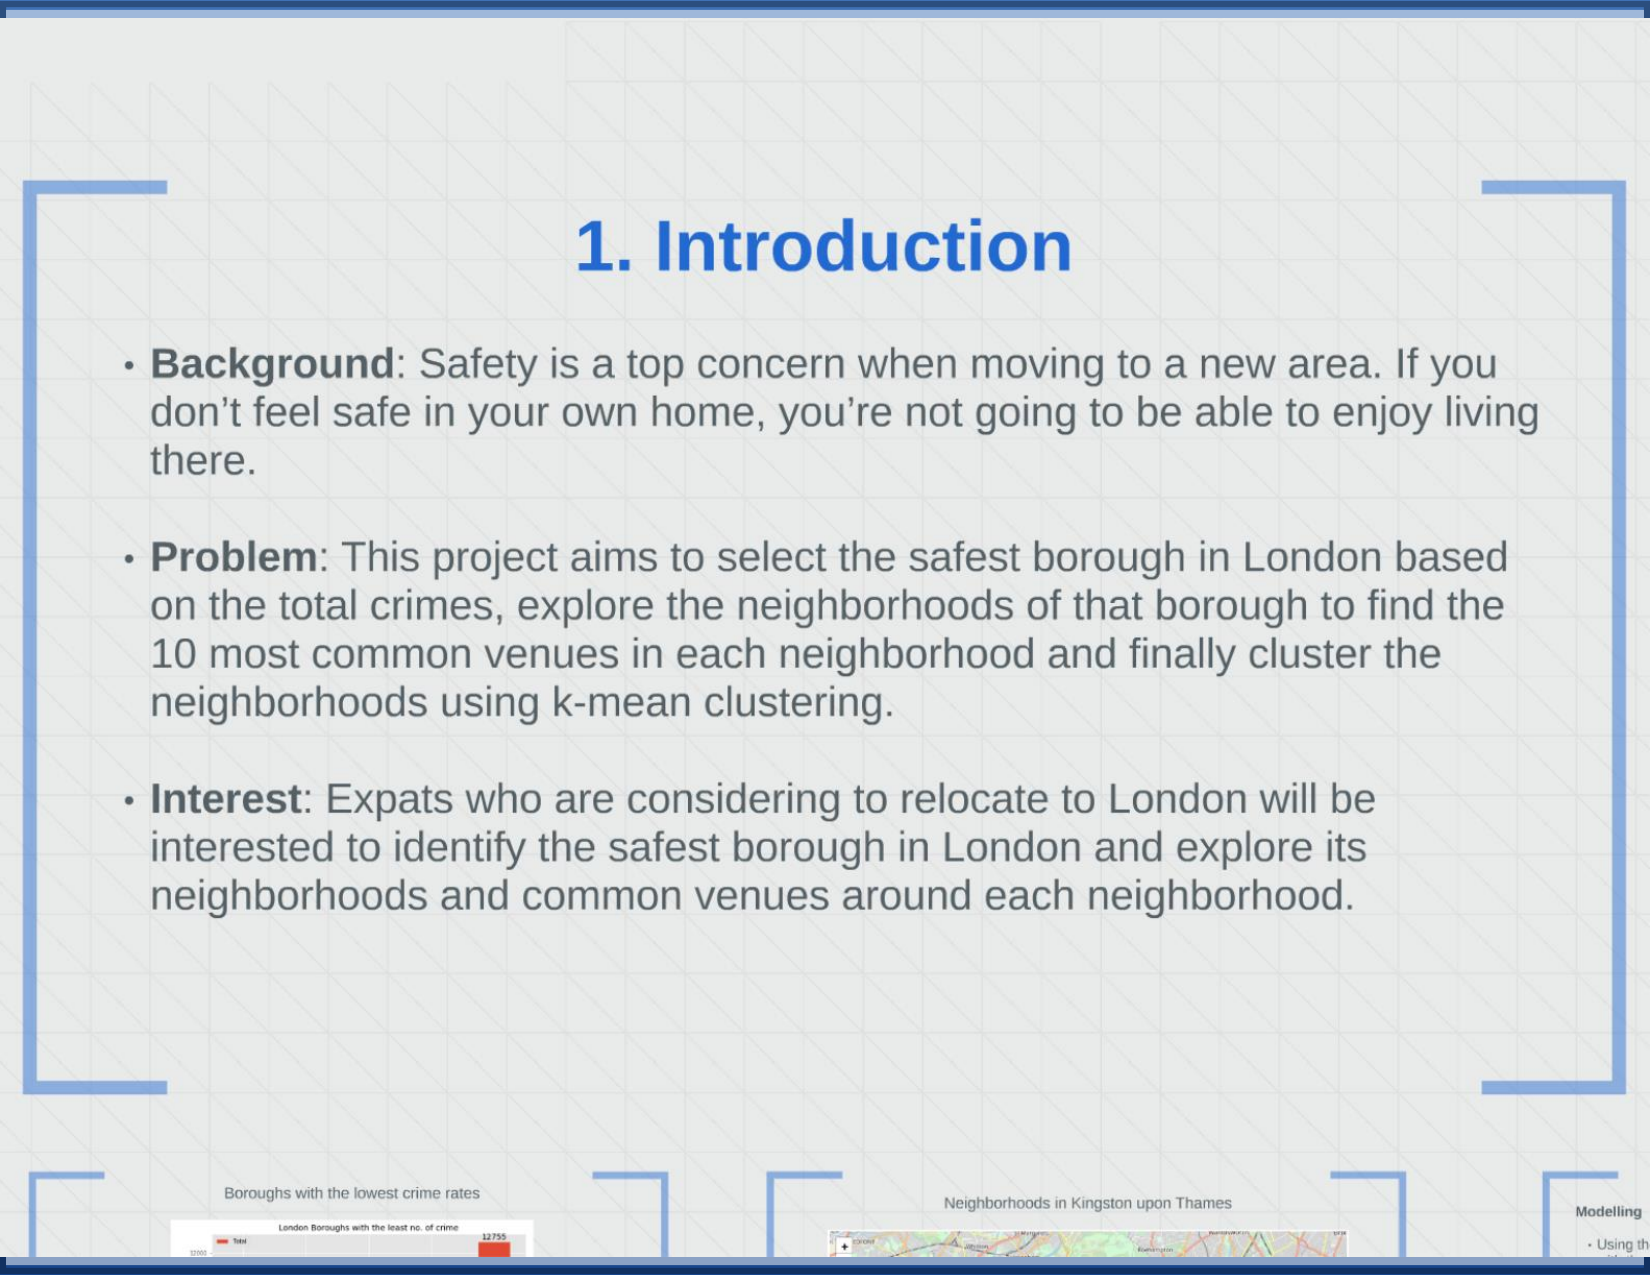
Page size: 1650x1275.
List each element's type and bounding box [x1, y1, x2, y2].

text_box [0, 18, 1650, 1257]
